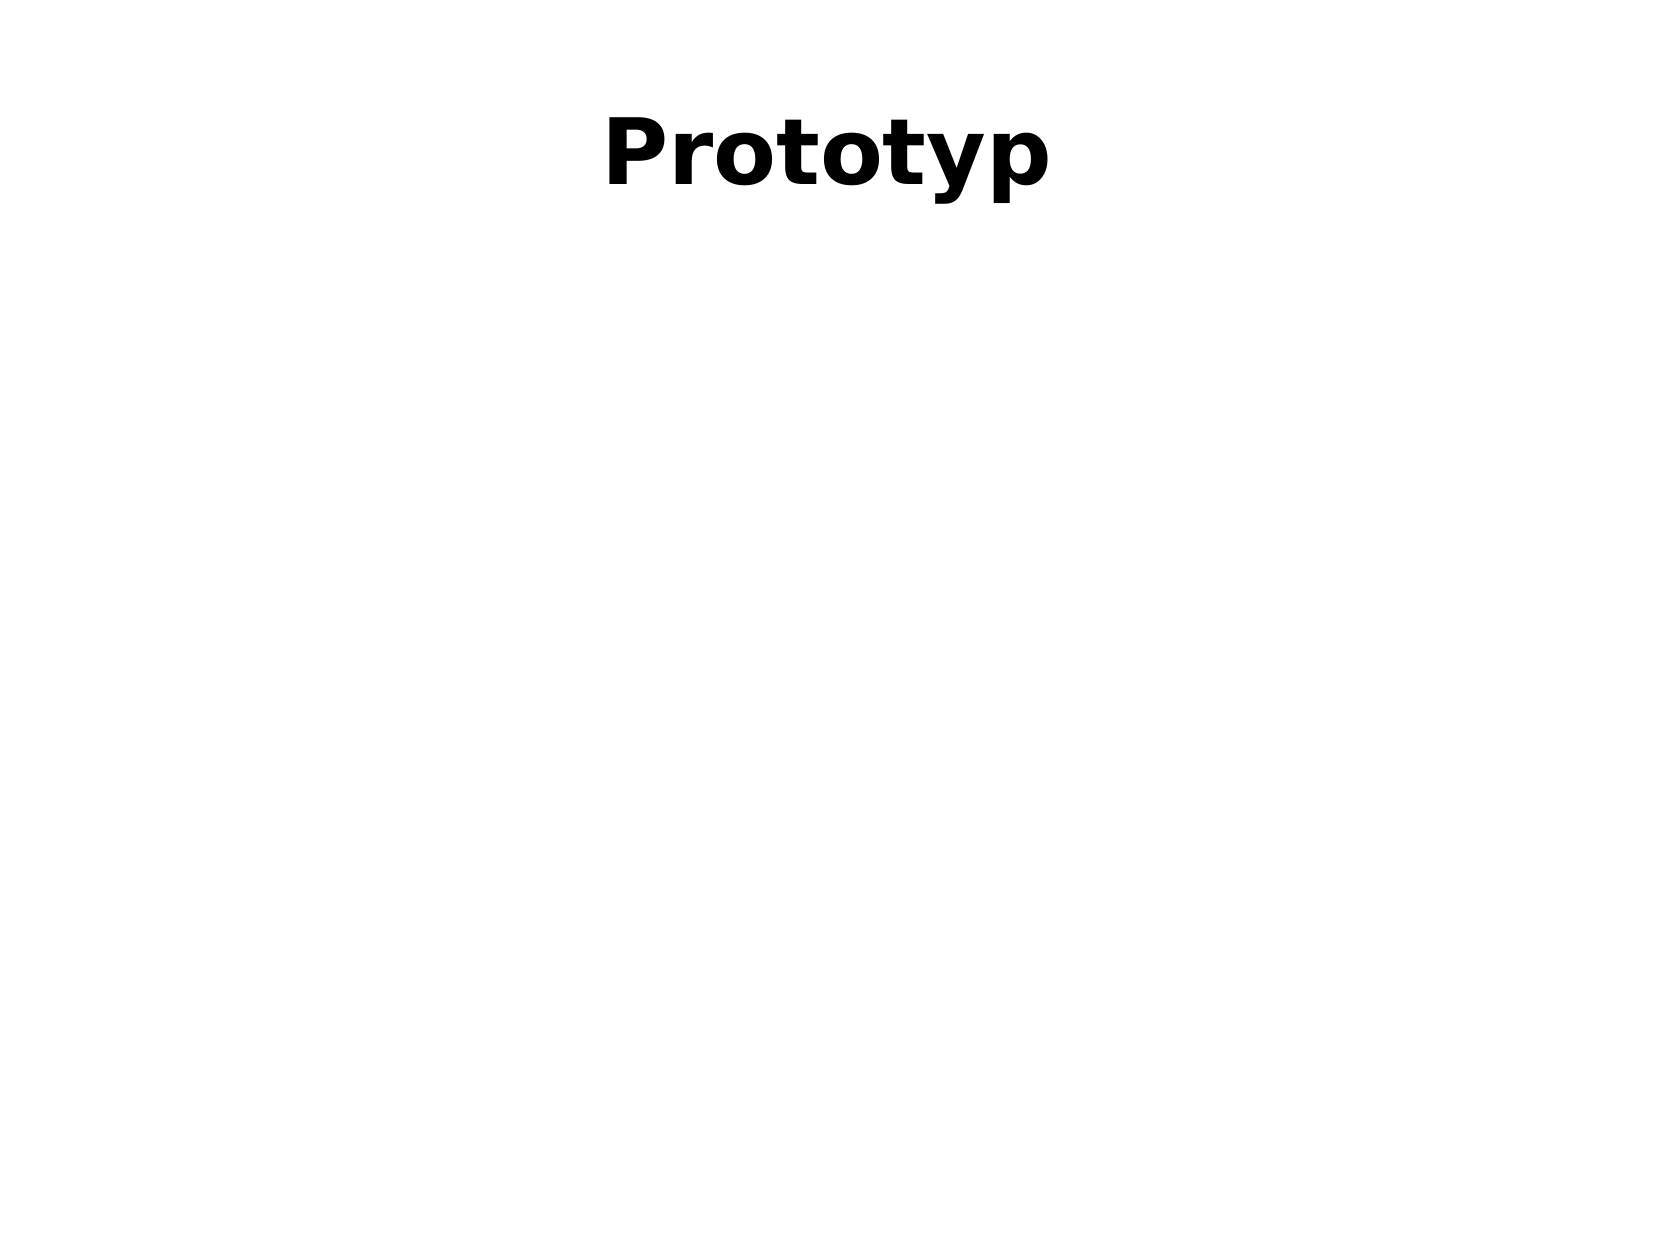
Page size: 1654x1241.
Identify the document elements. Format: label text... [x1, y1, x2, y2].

title Prototyp [82, 49, 1571, 257]
